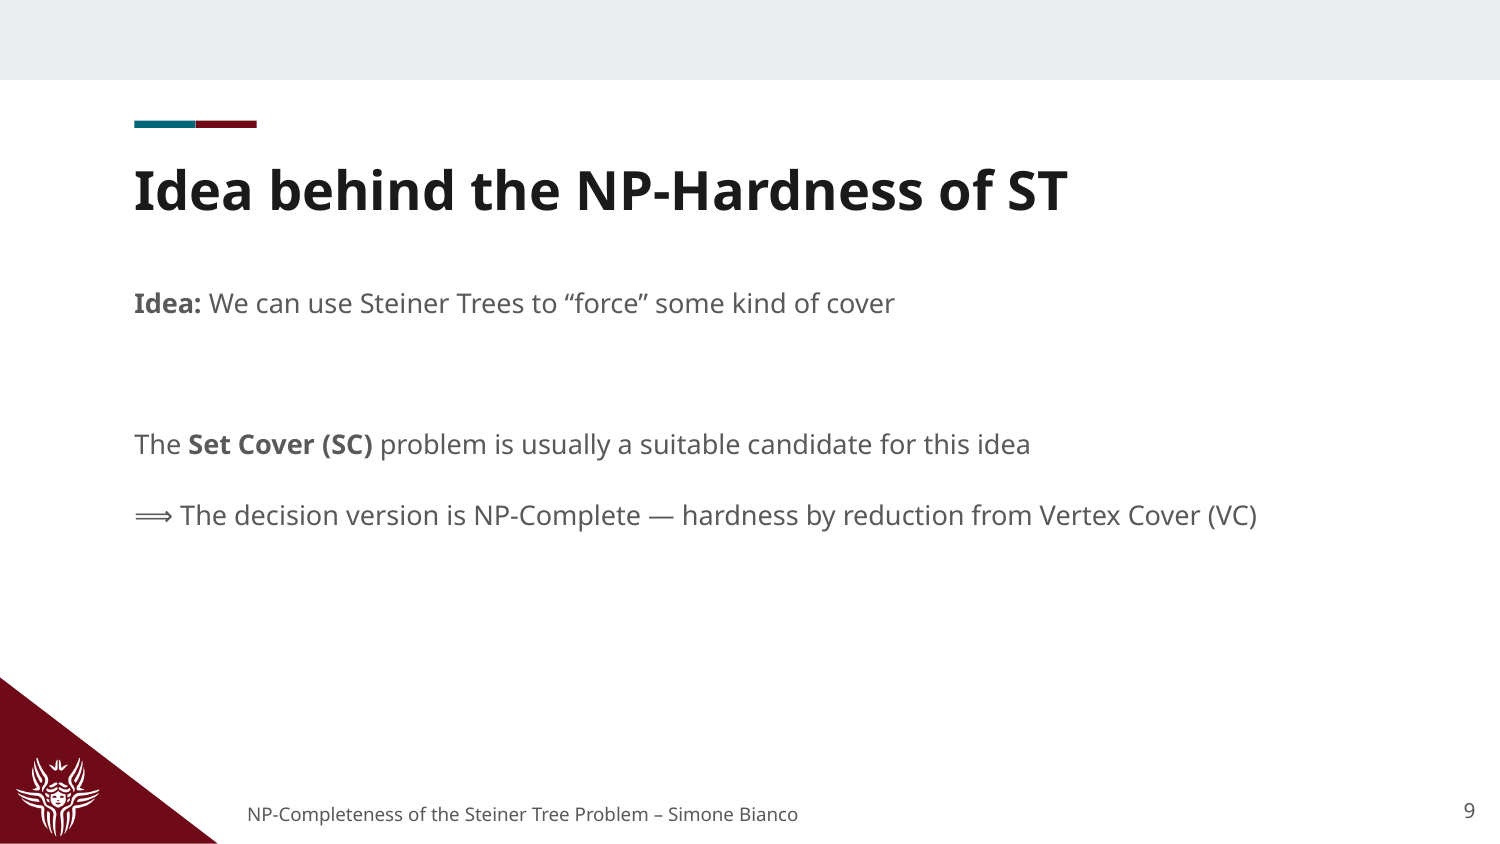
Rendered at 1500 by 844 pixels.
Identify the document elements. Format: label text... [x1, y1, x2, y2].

list Idea: We can use Steiner Trees to “force” some kind of cover The Set Cover (SC) problem is usually a suitable candidate for this idea ⟹ The decision version is NP-Complete — hardness by reduction from Vertex Cover (VC) [119, 266, 1430, 637]
picture [16, 758, 100, 839]
title Idea behind the NP-Hardness of ST [119, 141, 1381, 230]
subtitle NP-Completeness of the Steiner Tree Problem – Simone Bianco [232, 783, 1193, 839]
slide_number <number> [1400, 779, 1491, 844]
